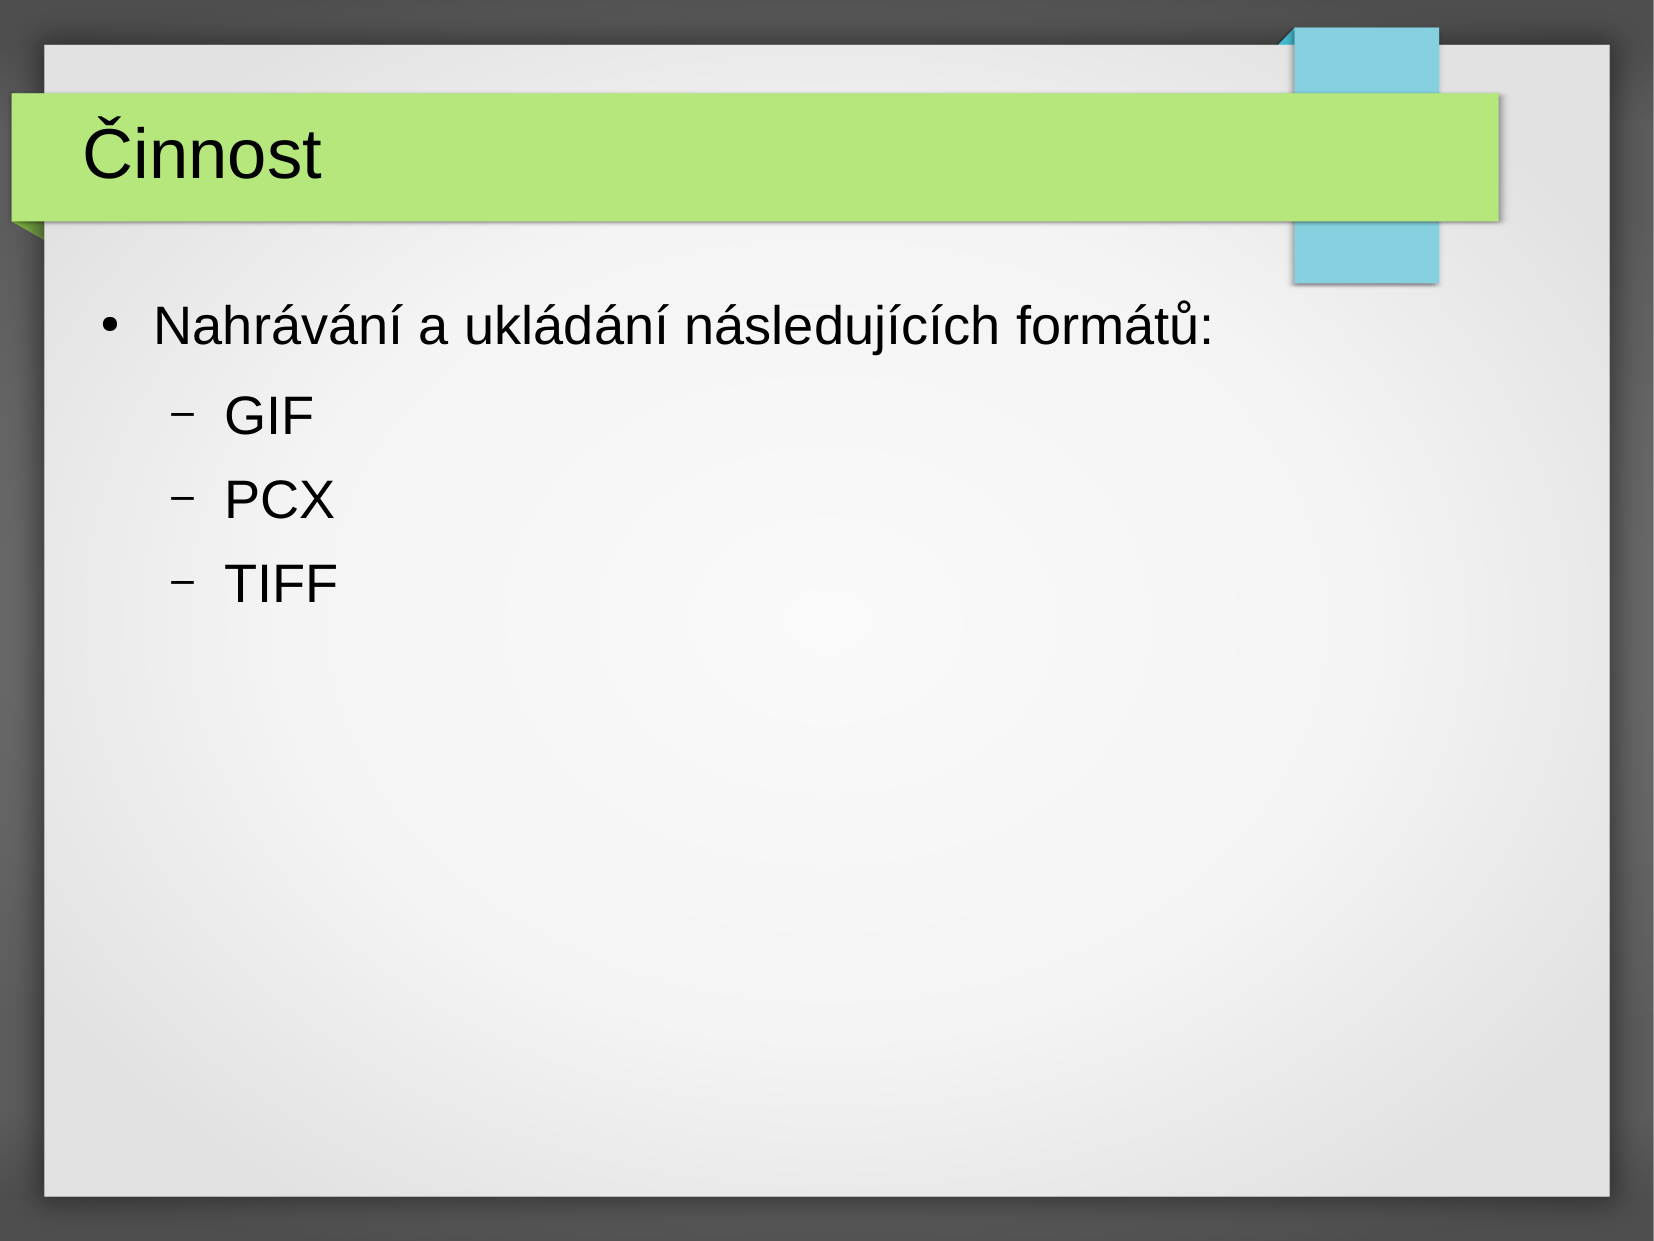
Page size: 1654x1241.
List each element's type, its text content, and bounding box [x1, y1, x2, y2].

list Nahrávání a ukládání následujících formátů: GIF PCX TIFF [82, 295, 1571, 1015]
title Činnost [82, 94, 1264, 213]
picture [0, 0, 1654, 1241]
